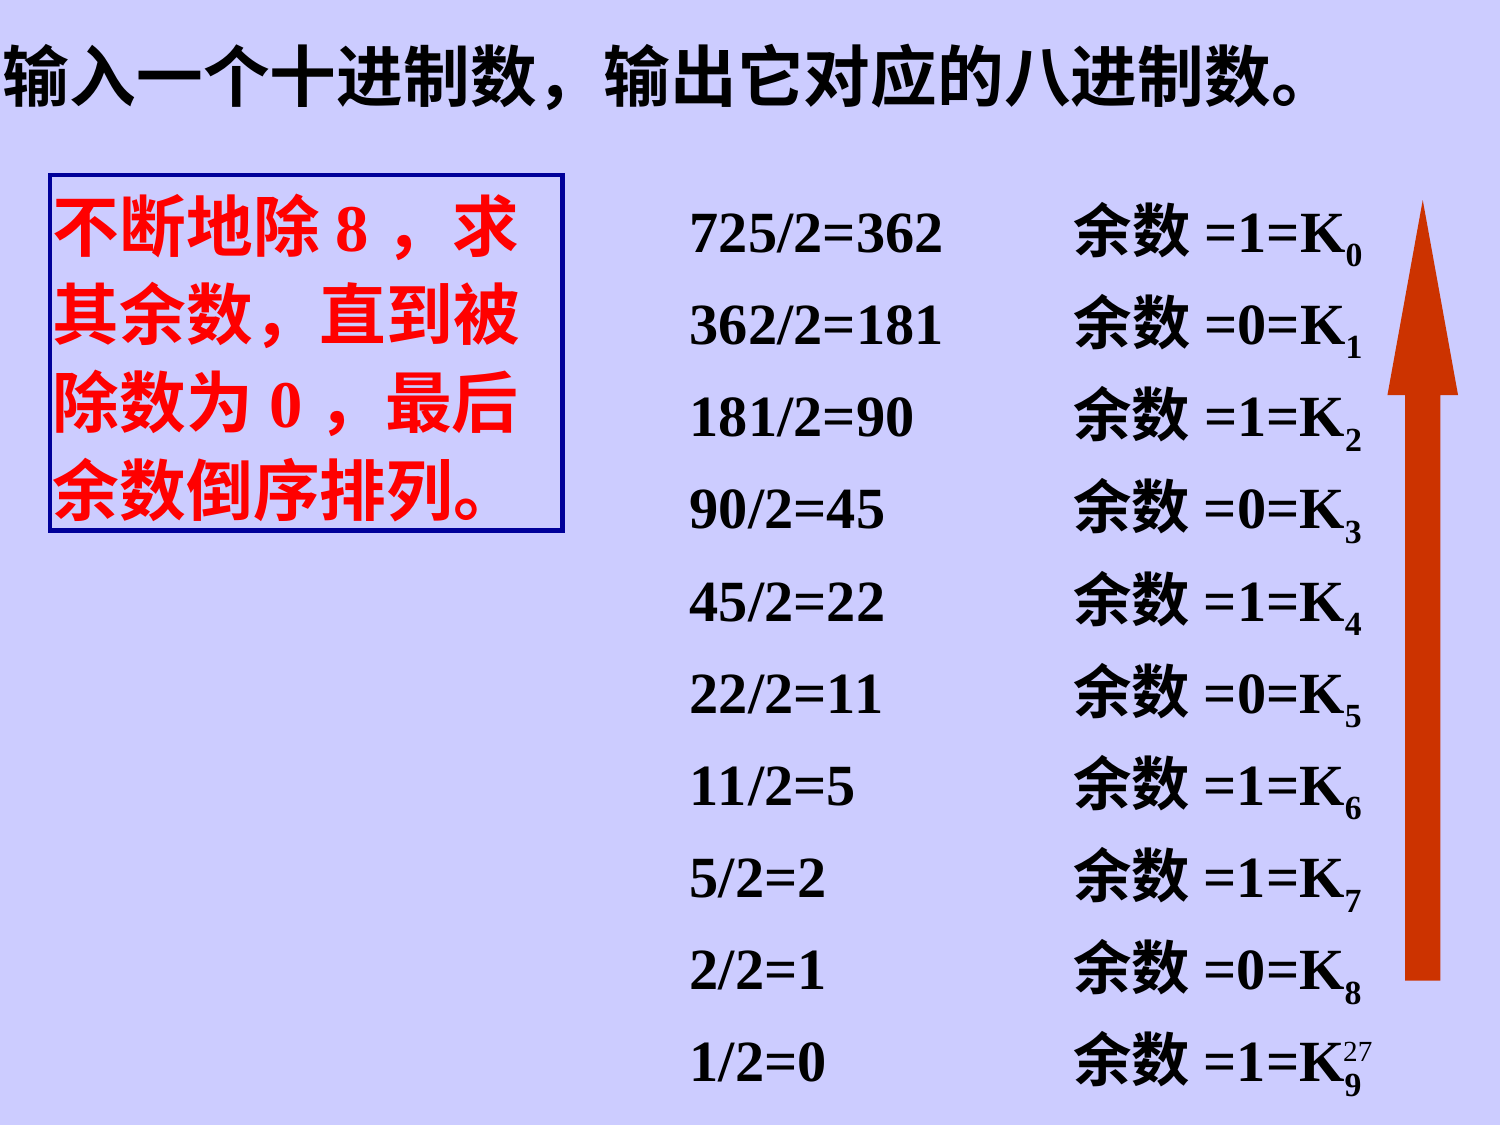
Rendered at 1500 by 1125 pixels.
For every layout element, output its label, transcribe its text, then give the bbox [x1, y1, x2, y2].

text_box 不断地除8，求其余数，直到被除数为0，最后余数倒序排列。 [50, 174, 563, 531]
text_box 725/2=362 余数=1=K0 362/2=181 余数=0=K1 181/2=90 余数=1=K2 90/2=45 余数=0=K3 45/2=22 余数=1=K4 22/2=11 余数=0=K5 11/2=5 余数=1=K6 5/2=2 余数=1=K7 2/2=1 余数=0=K8 1/2=0 余数=1=K9 [675, 200, 1433, 1101]
text_box [1387, 200, 1459, 981]
text_box 输入一个十进制数，输出它对应的八进制数。 [0, 24, 1413, 117]
